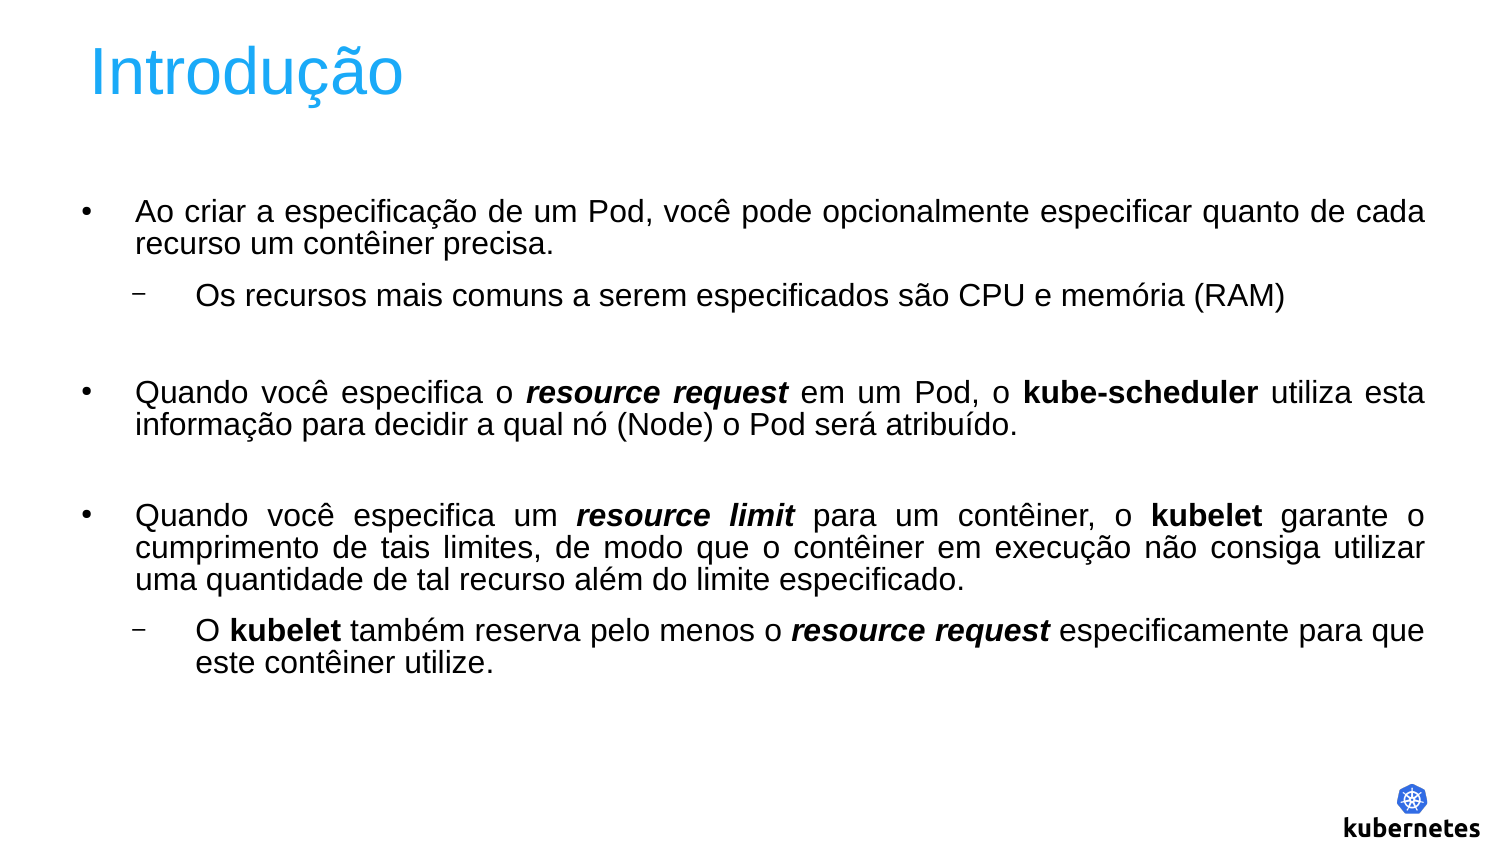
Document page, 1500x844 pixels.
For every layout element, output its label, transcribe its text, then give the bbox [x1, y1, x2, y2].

picture [1323, 782, 1500, 840]
list Ao criar a especificação de um Pod, você pode opcionalmente especificar quanto de cada recurso um contêiner precisa. Os recursos mais comuns a serem especificados são CPU e memória (RAM) Quando você especifica o resource request em um Pod, o kube-scheduler utiliza esta informação para decidir a qual nó (Node) o Pod será atribuído. Quando você especifica um resource limit para um contêiner, o kubelet garante o cumprimento de tais limites, de modo que o contêiner em execução não consiga utilizar uma quantidade de tal recurso além do limite especificado. O kubelet também reserva pelo menos o resource request especificamente para que este contêiner utilize. [75, 197, 1425, 687]
title Introdução [75, 33, 1425, 175]
